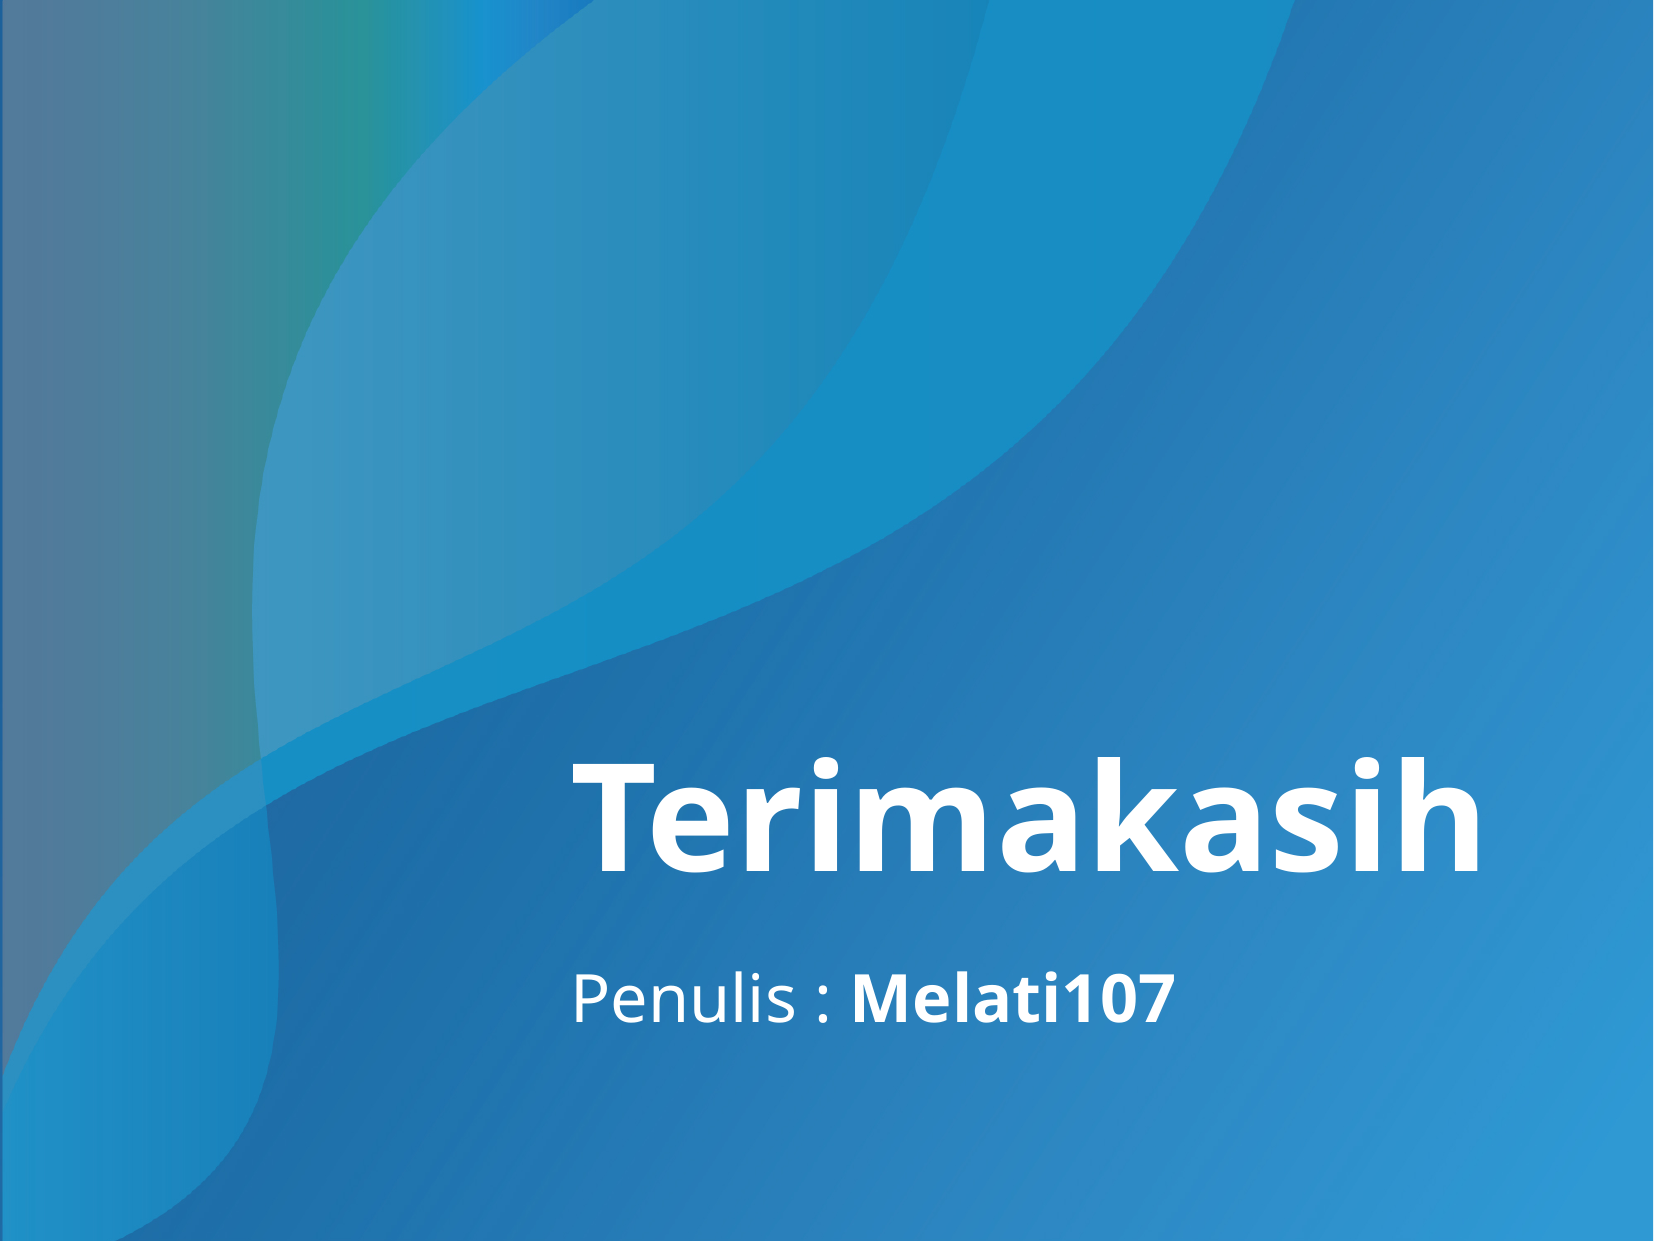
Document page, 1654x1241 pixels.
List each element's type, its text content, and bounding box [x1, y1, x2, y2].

text_box Penulis : Melati107 [570, 927, 1261, 1066]
title Terimakasih [570, 702, 1496, 925]
picture [0, 0, 1654, 1241]
